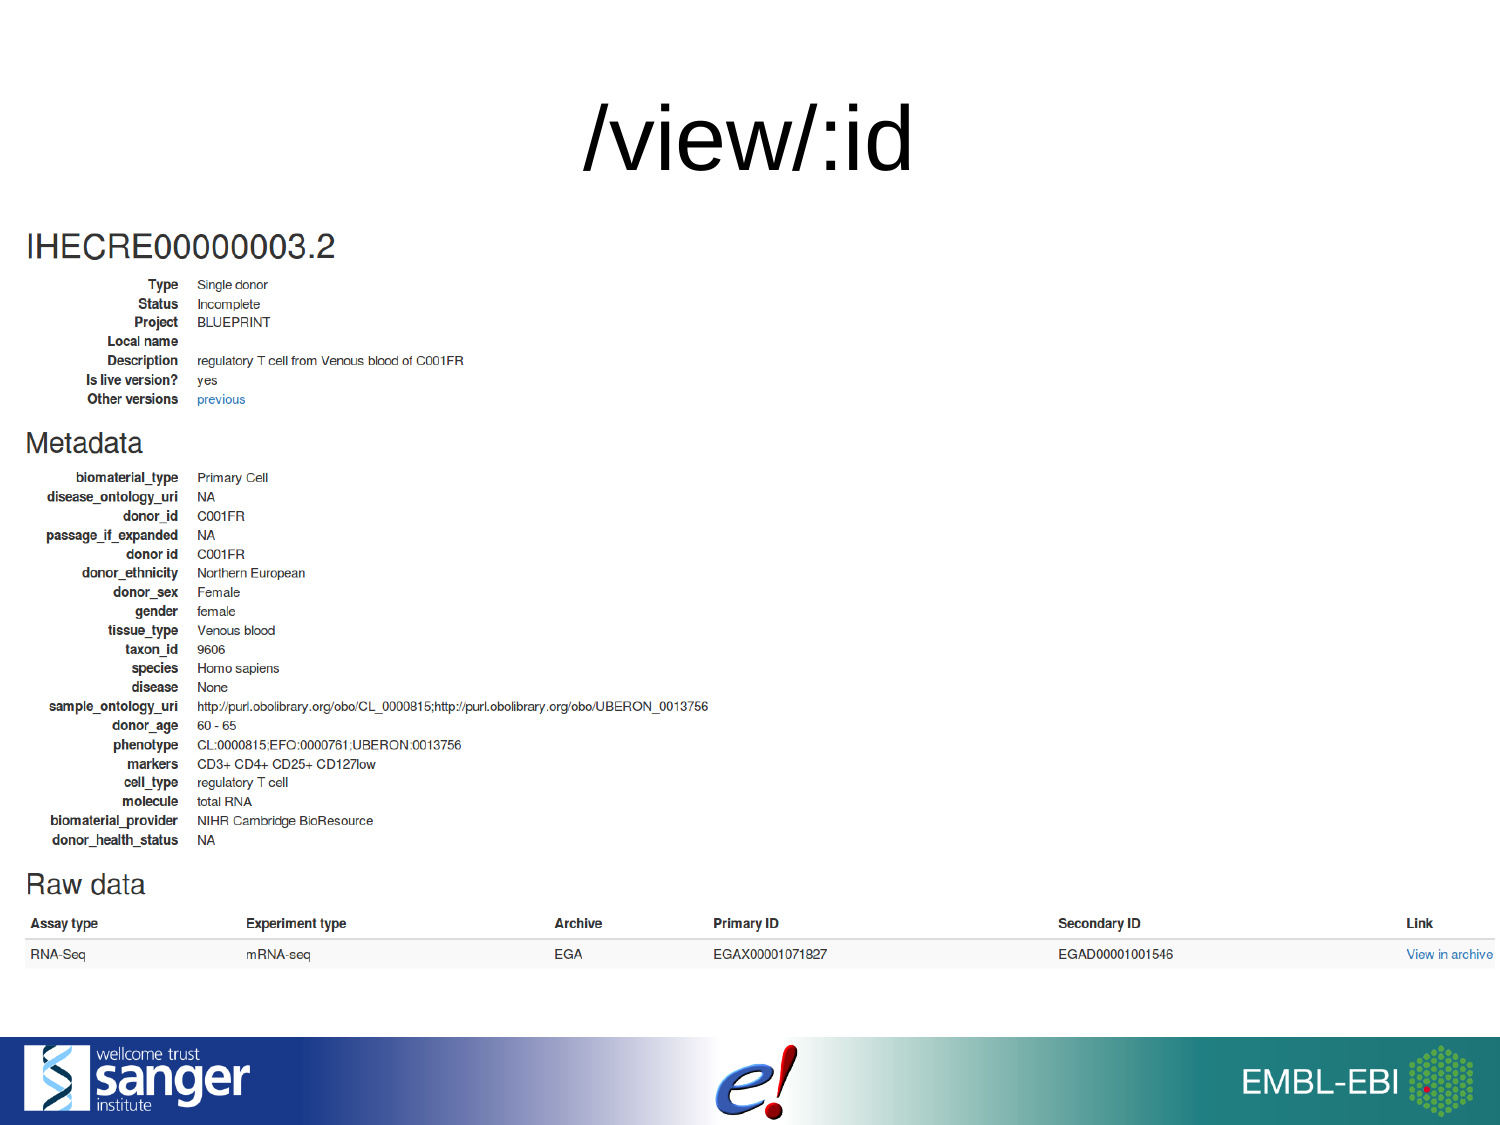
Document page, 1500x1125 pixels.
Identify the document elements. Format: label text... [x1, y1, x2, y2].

picture [0, 1037, 1500, 1125]
title /view/:id [75, 44, 1425, 227]
picture [23, 227, 1495, 969]
